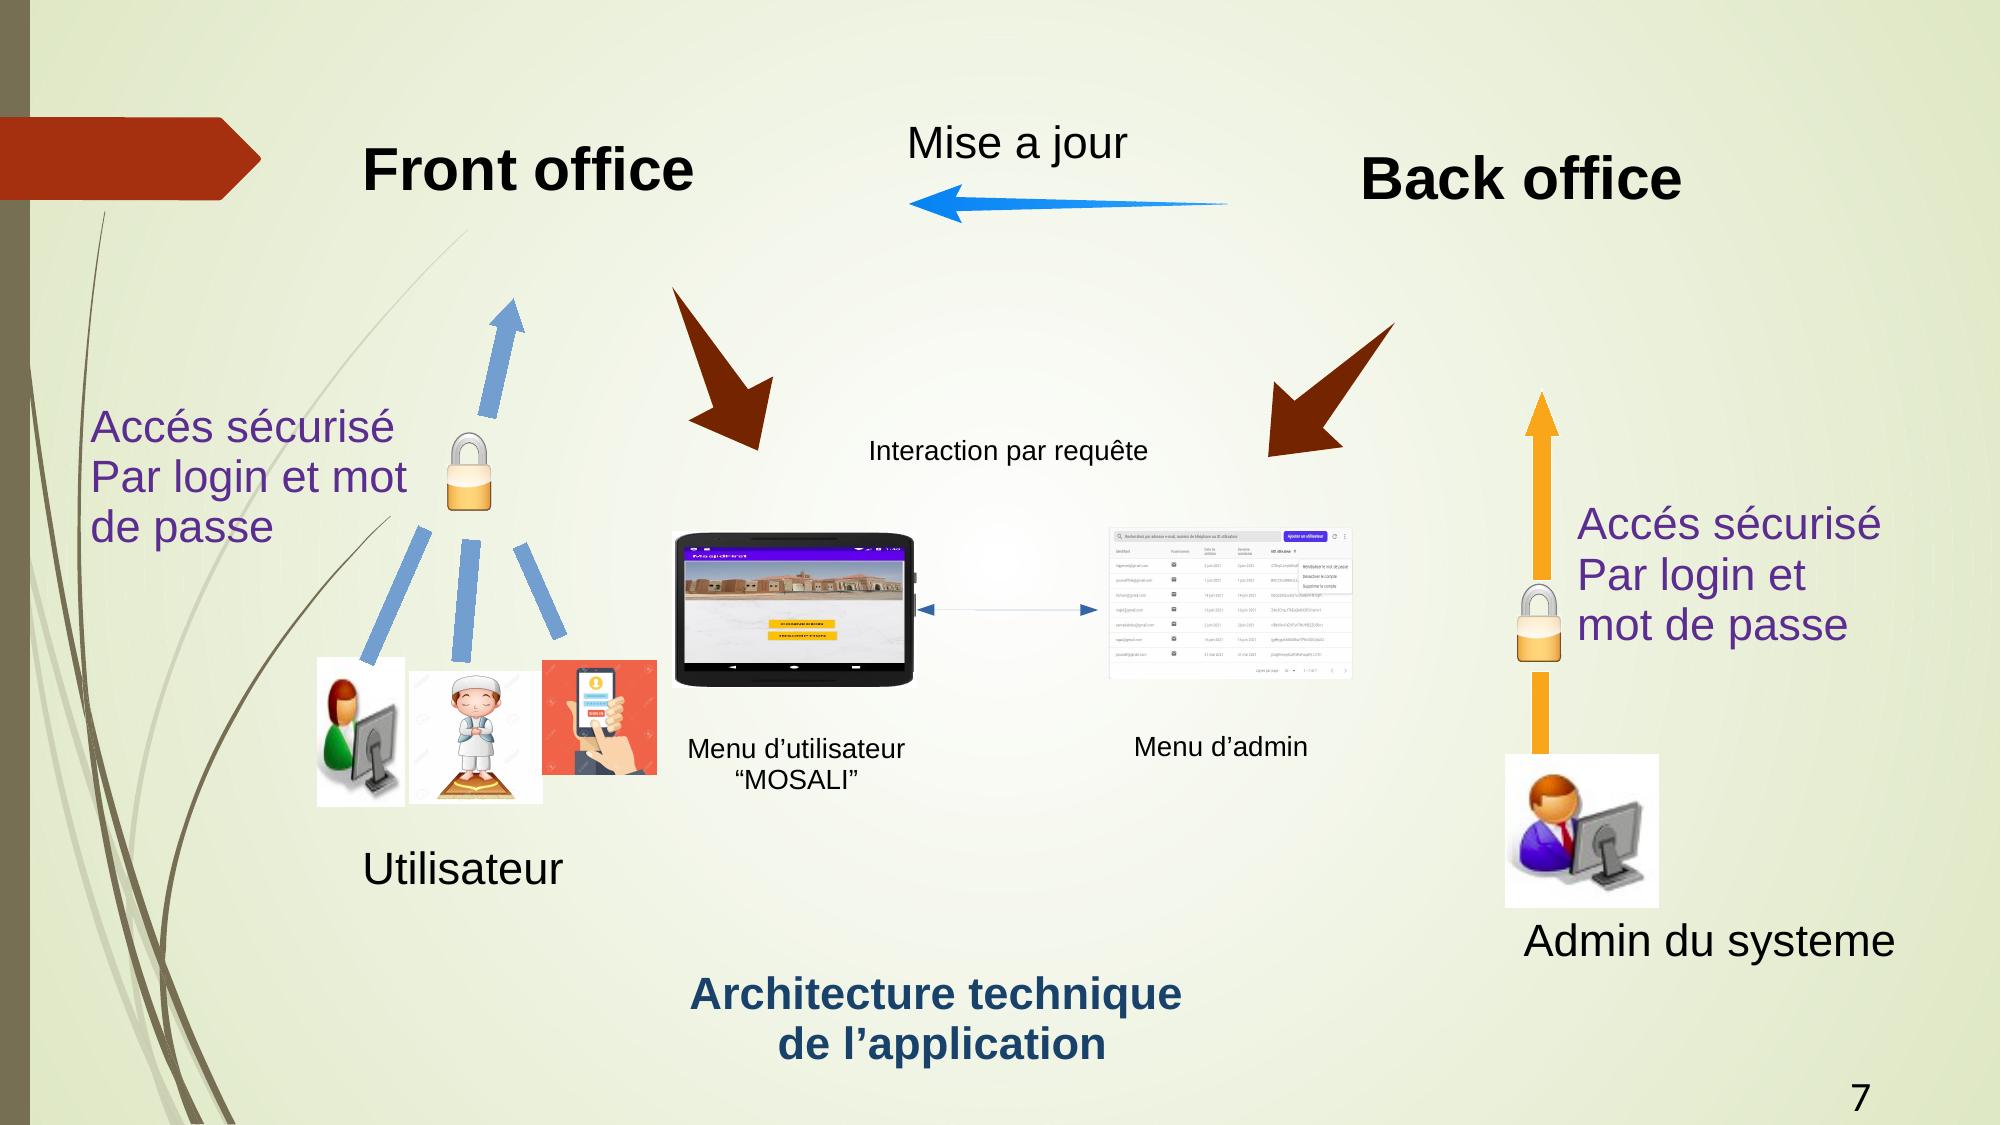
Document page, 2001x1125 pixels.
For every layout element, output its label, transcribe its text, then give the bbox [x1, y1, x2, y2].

picture [672, 531, 917, 688]
text_box 7 [1835, 1062, 1978, 1125]
picture [1108, 527, 1353, 679]
text_box Utilisateur [344, 834, 585, 906]
picture [1505, 580, 1573, 667]
text_box Architecture technique de l’application [505, 959, 1380, 1084]
text_box Accés sécurisé Par login et mot de passe [72, 392, 443, 569]
picture [409, 660, 657, 804]
text_box [451, 539, 481, 663]
text_box Accés sécurisé Par login et mot de passe [1559, 489, 1904, 666]
picture [443, 429, 504, 516]
text_box [359, 569, 416, 666]
text_box [477, 339, 514, 419]
picture [902, 181, 1234, 227]
picture [1233, 290, 1430, 490]
text_box Menu d’utilisateur “MOSALI” [656, 724, 937, 807]
text_box [513, 542, 567, 640]
text_box Admin du systeme [1505, 907, 1919, 978]
text_box [1523, 388, 1561, 580]
text_box Interaction par requête [850, 426, 1177, 478]
text_box Menu d’admin [1116, 722, 1328, 773]
text_box Mise a jour [888, 108, 1149, 180]
text_box Back office [1342, 85, 1705, 279]
picture [1505, 754, 1659, 907]
text_box [1531, 671, 1550, 755]
text_box Front office [344, 126, 717, 339]
picture [317, 657, 405, 807]
picture [630, 264, 801, 473]
